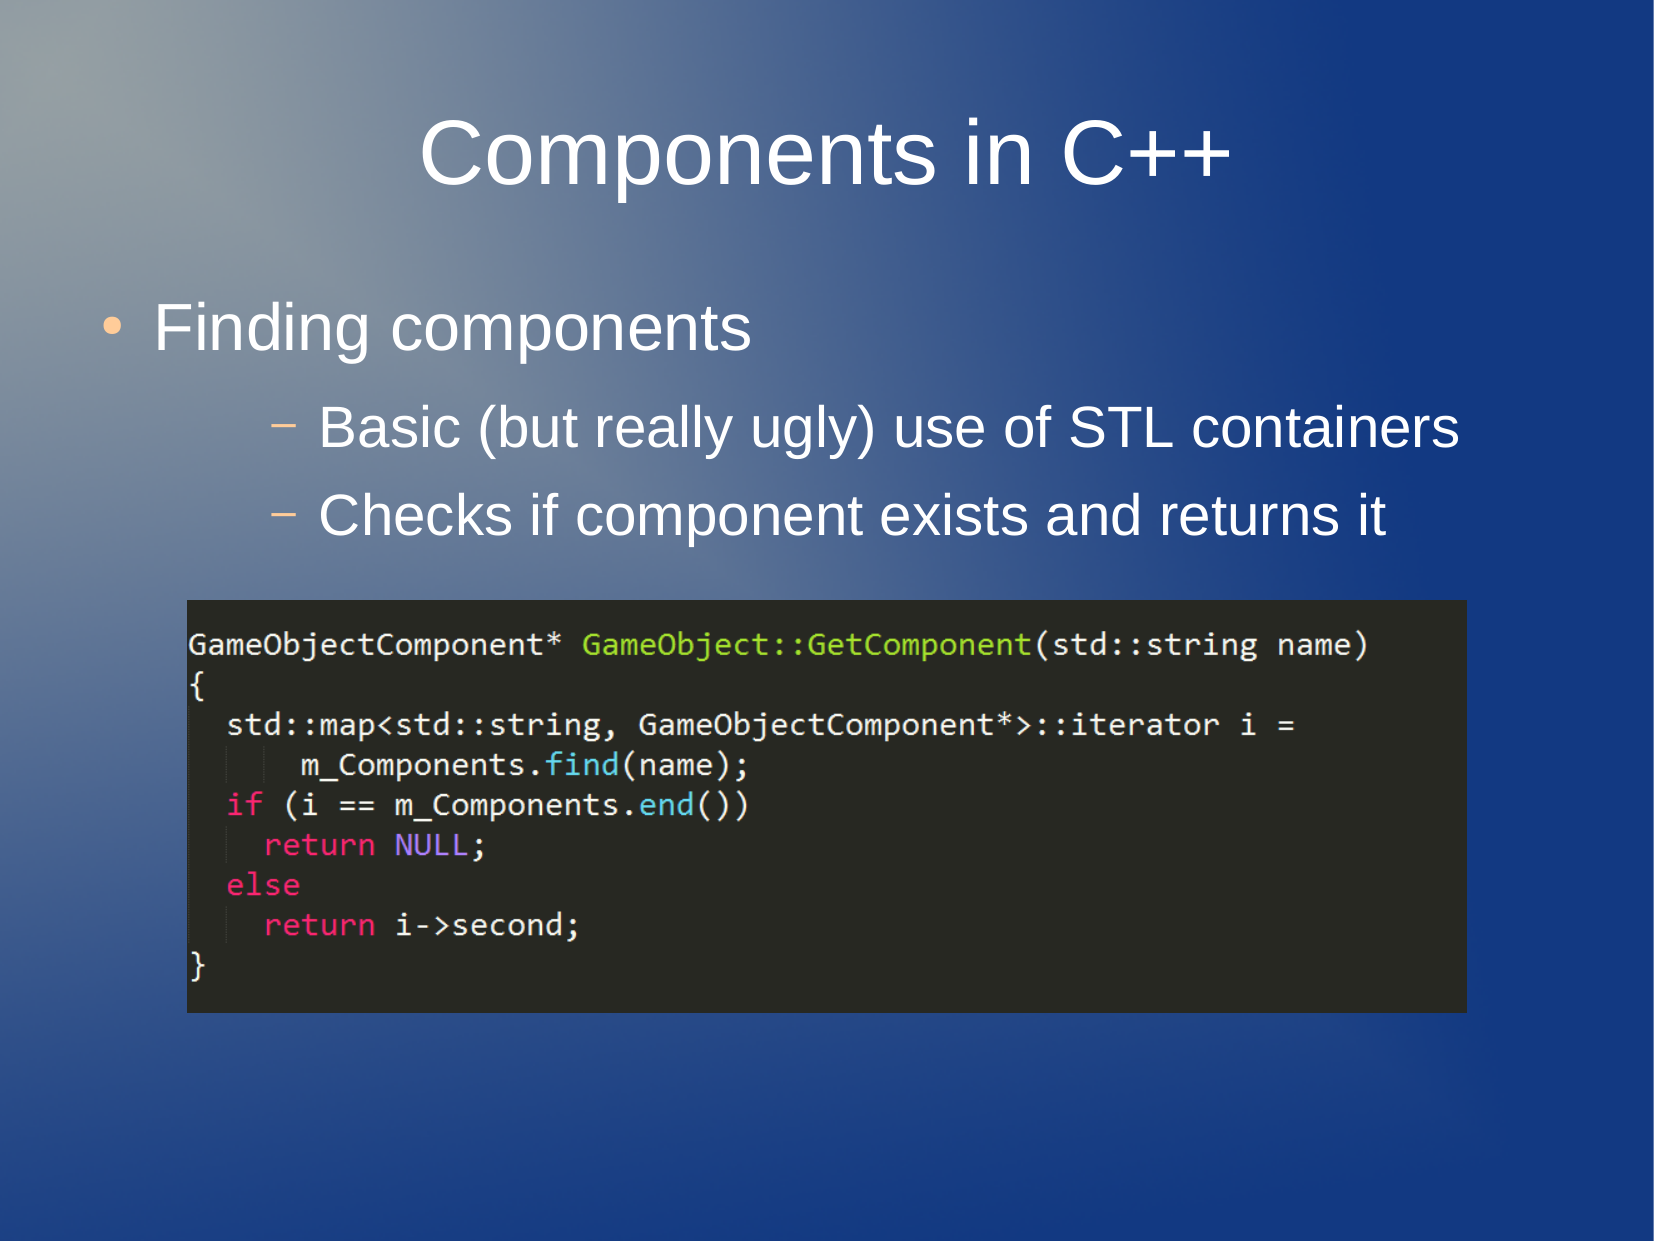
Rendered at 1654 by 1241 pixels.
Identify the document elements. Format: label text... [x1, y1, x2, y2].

list Finding components Basic (but really ugly) use of STL containers Checks if component exists and returns it [82, 290, 1571, 1109]
picture [0, 0, 1654, 1241]
title Components in C++ [82, 49, 1571, 257]
